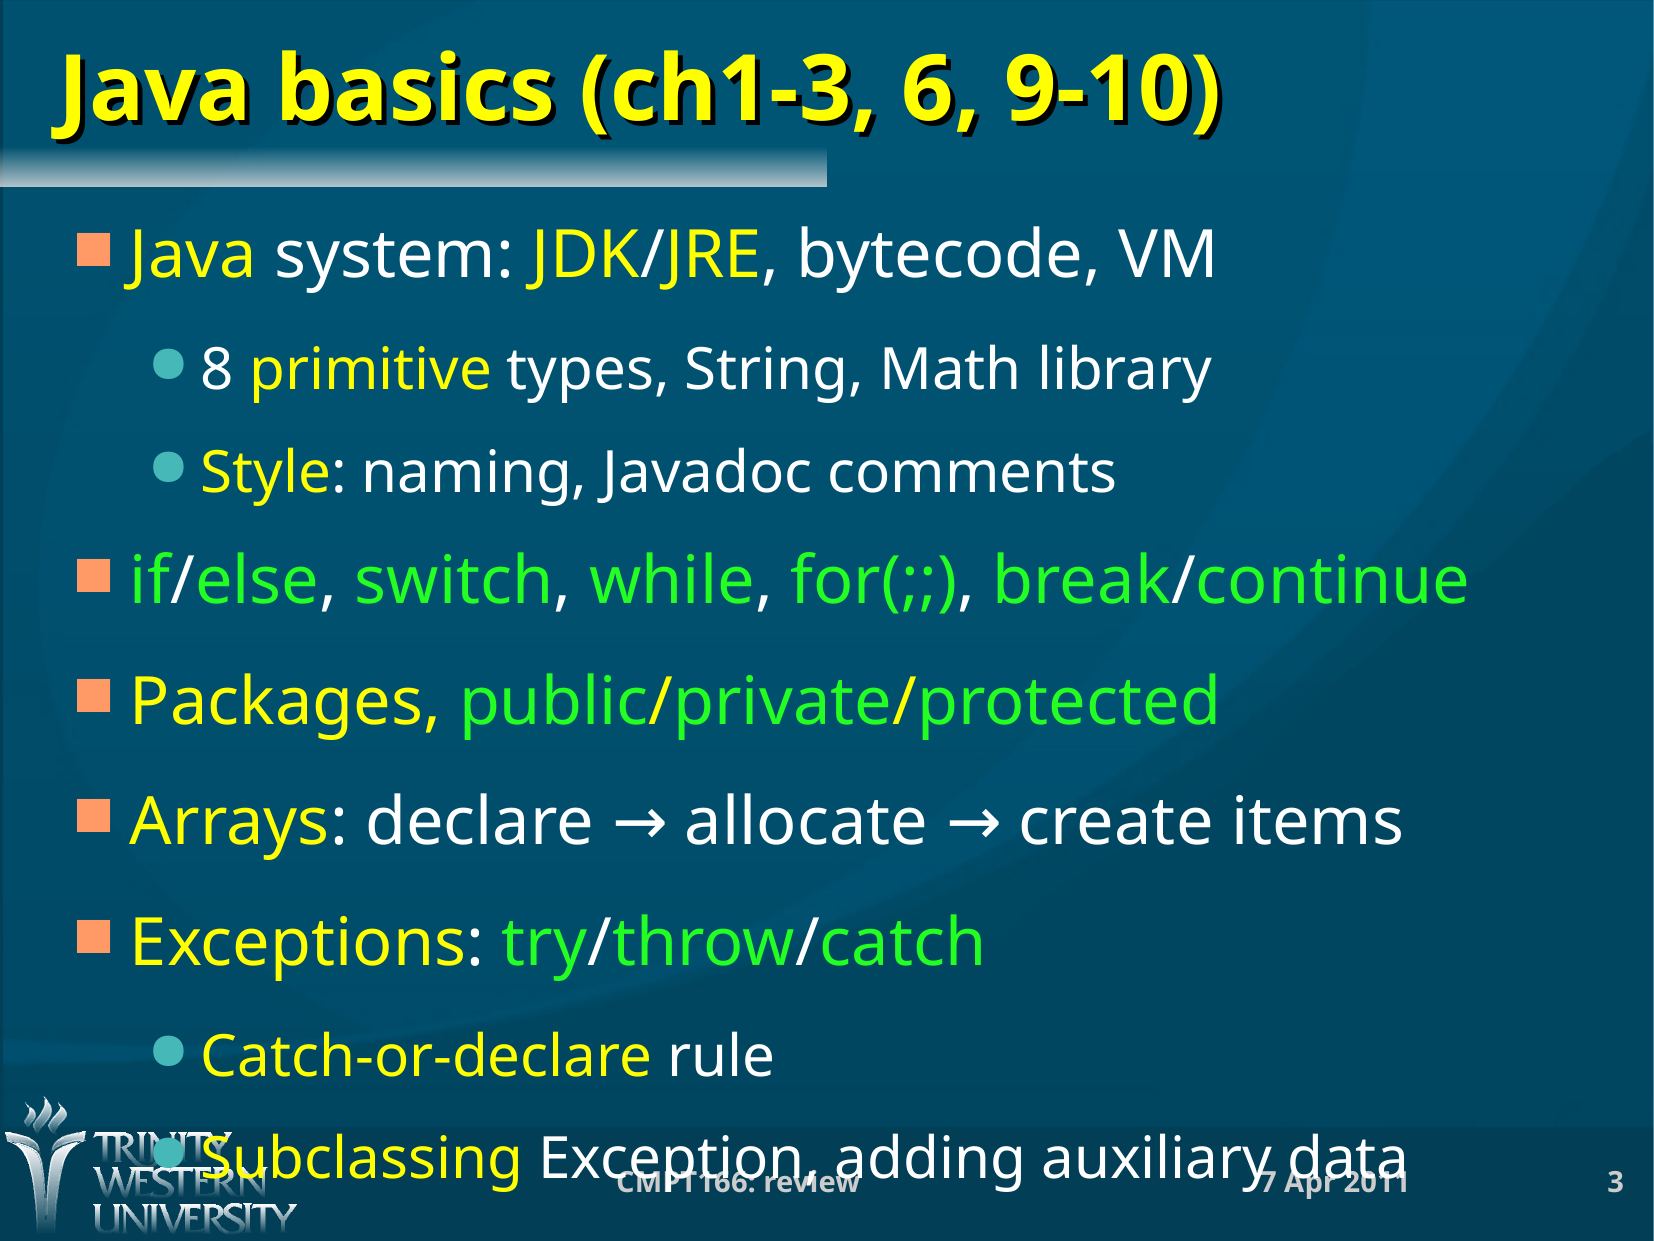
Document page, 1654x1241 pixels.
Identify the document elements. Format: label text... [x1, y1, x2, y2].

list Java system: JDK/JRE, bytecode, VM 8 primitive types, String, Math library Style: naming, Javadoc comments if/else, switch, while, for(;;), break/continue Packages, public/private/protected Arrays: declare → allocate → create items Exceptions: try/throw/catch Catch-or-declare rule Subclassing Exception, adding auxiliary data [59, 206, 1625, 1086]
picture [38, 1227, 54, 1232]
title Java basics (ch1-3, 6, 9-10) [59, 19, 1595, 148]
